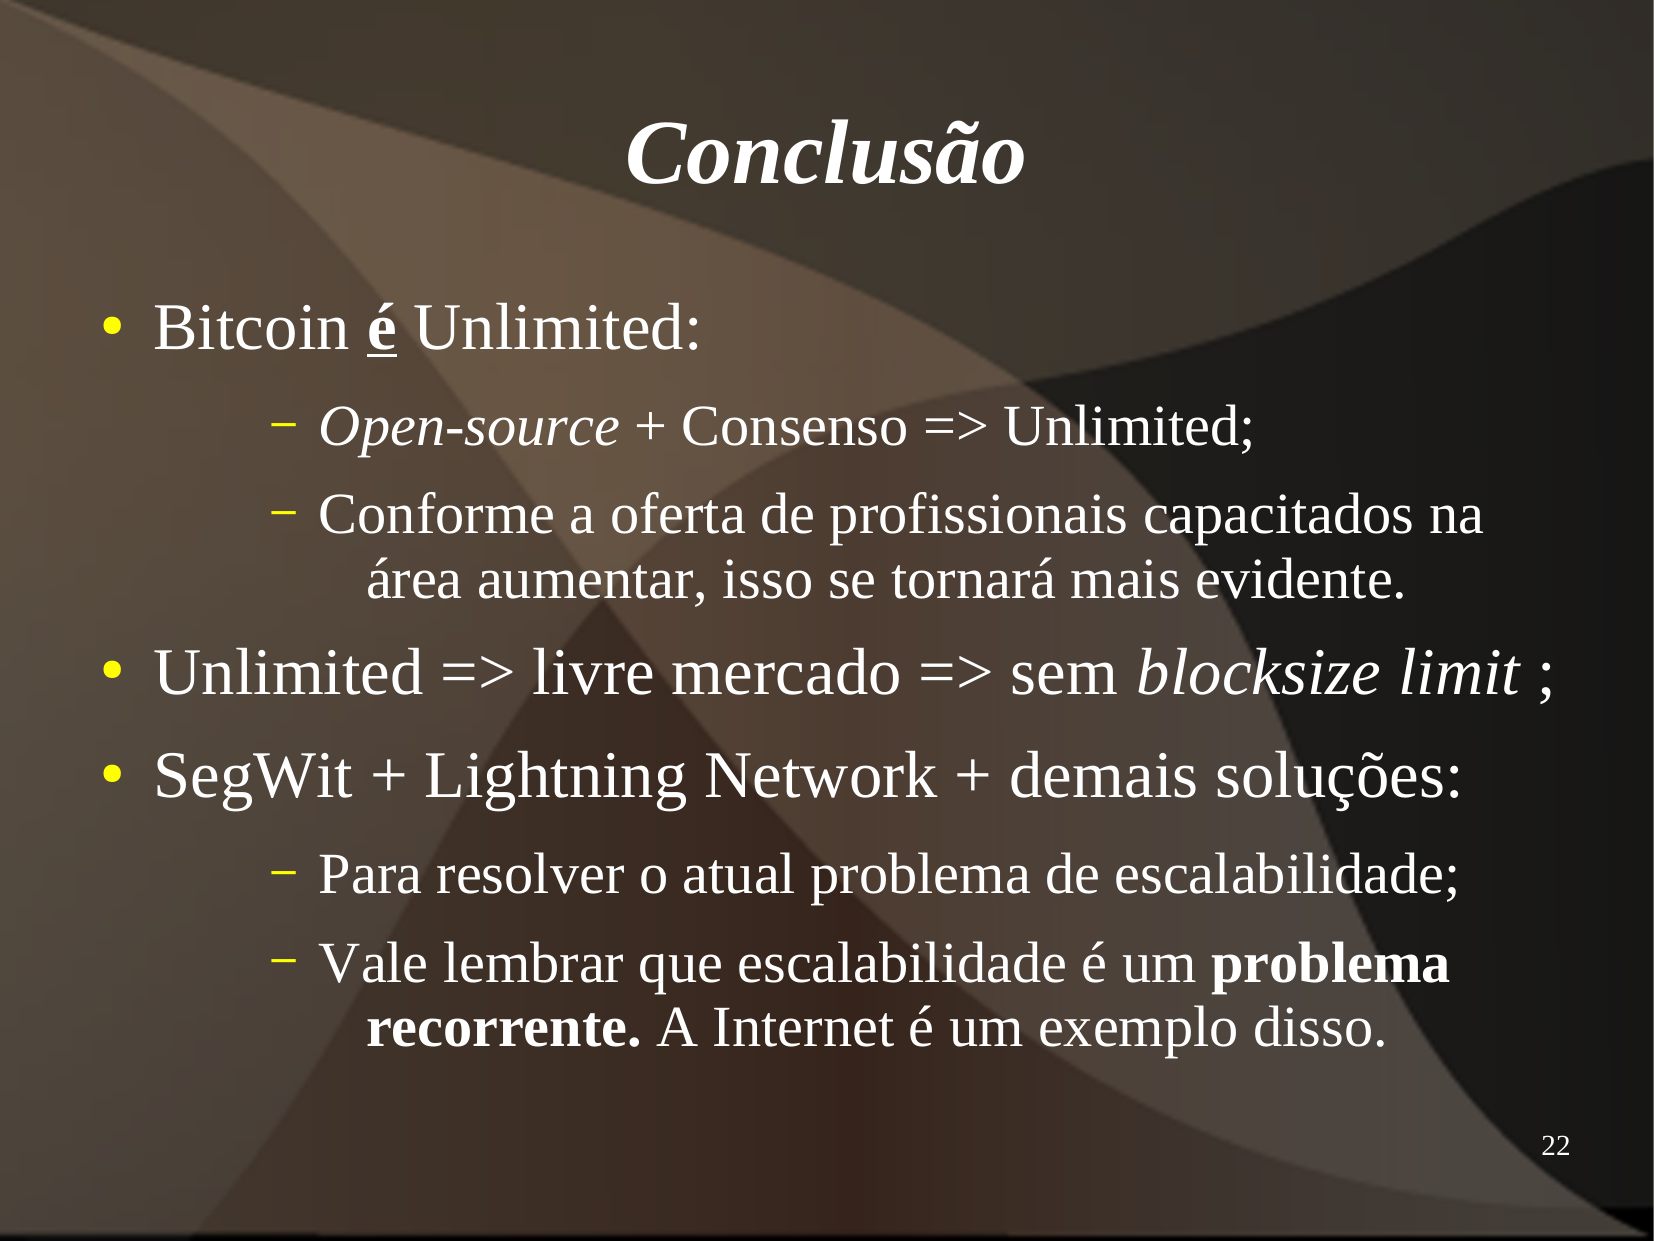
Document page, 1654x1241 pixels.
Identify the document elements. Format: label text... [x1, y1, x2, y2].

title Conclusão [82, 49, 1571, 257]
list Bitcoin é Unlimited: Open-source + Consenso => Unlimited; Conforme a oferta de profissionais capacitados na área aumentar, isso se tornará mais evidente. Unlimited => livre mercado => sem blocksize limit ; SegWit + Lightning Network + demais soluções: Para resolver o atual problema de escalabilidade; Vale lembrar que escalabilidade é um problema recorrente. A Internet é um exemplo disso. [82, 290, 1571, 1060]
picture [0, 0, 1654, 1241]
